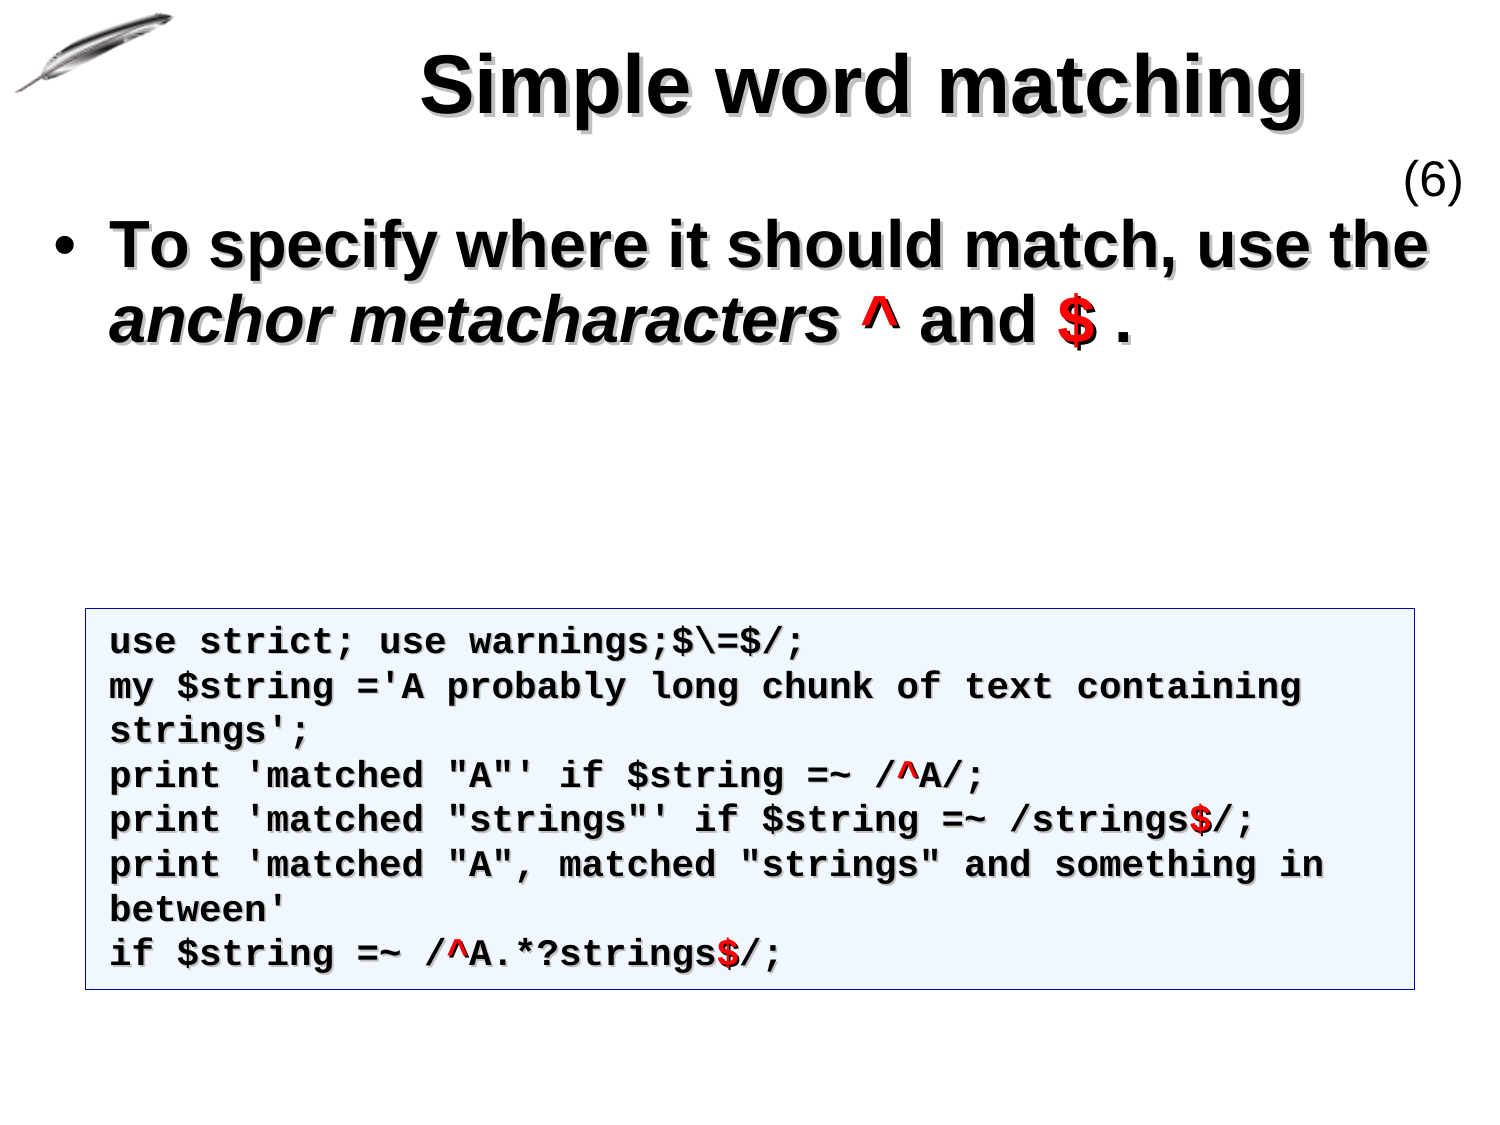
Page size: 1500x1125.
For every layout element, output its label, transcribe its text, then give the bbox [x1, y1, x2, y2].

text_box use strict; use warnings;$\=$/; my $string ='A probably long chunk of text containing strings'; print 'matched "A"' if $string =~ /^A/; print 'matched "strings"' if $string =~ /strings$/; print 'matched "A", matched "strings" and something in between' if $string =~ /^A.*?strings$/; [85, 608, 1415, 990]
list To specify where it should match, use the anchor metacharacters ^ and $ . [53, 207, 1447, 1084]
title Simple word matching [419, 0, 1459, 179]
text_box (6) [1387, 141, 1479, 213]
picture [11, 11, 179, 95]
